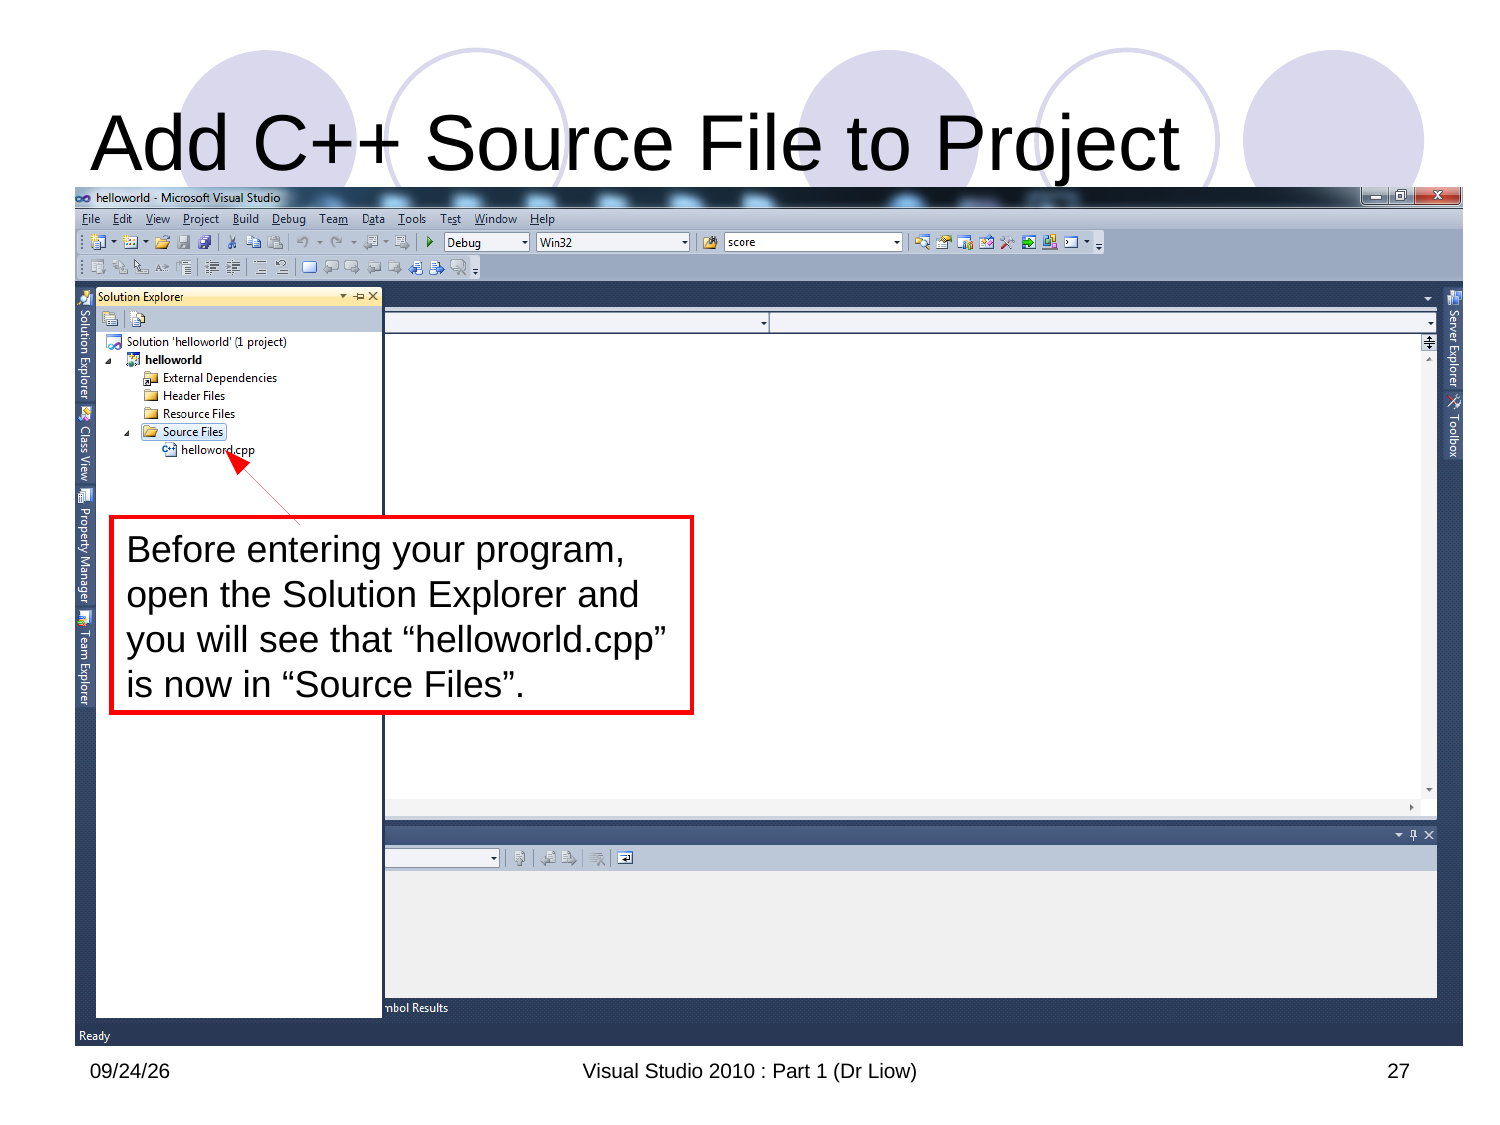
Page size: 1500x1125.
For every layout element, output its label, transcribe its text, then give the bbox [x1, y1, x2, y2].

text_box Before entering your program, open the Solution Explorer and you will see that “helloworld.cpp” is now in “Source Files”. [111, 517, 693, 713]
text_box <number> [1074, 1049, 1426, 1101]
title Add C++ Source File to Project [75, 45, 1426, 233]
text_box Visual Studio 2010 : Part 1 (Dr Liow) [512, 1049, 988, 1101]
picture [75, 187, 1463, 1046]
text_box 08/22/12 [74, 1049, 426, 1101]
